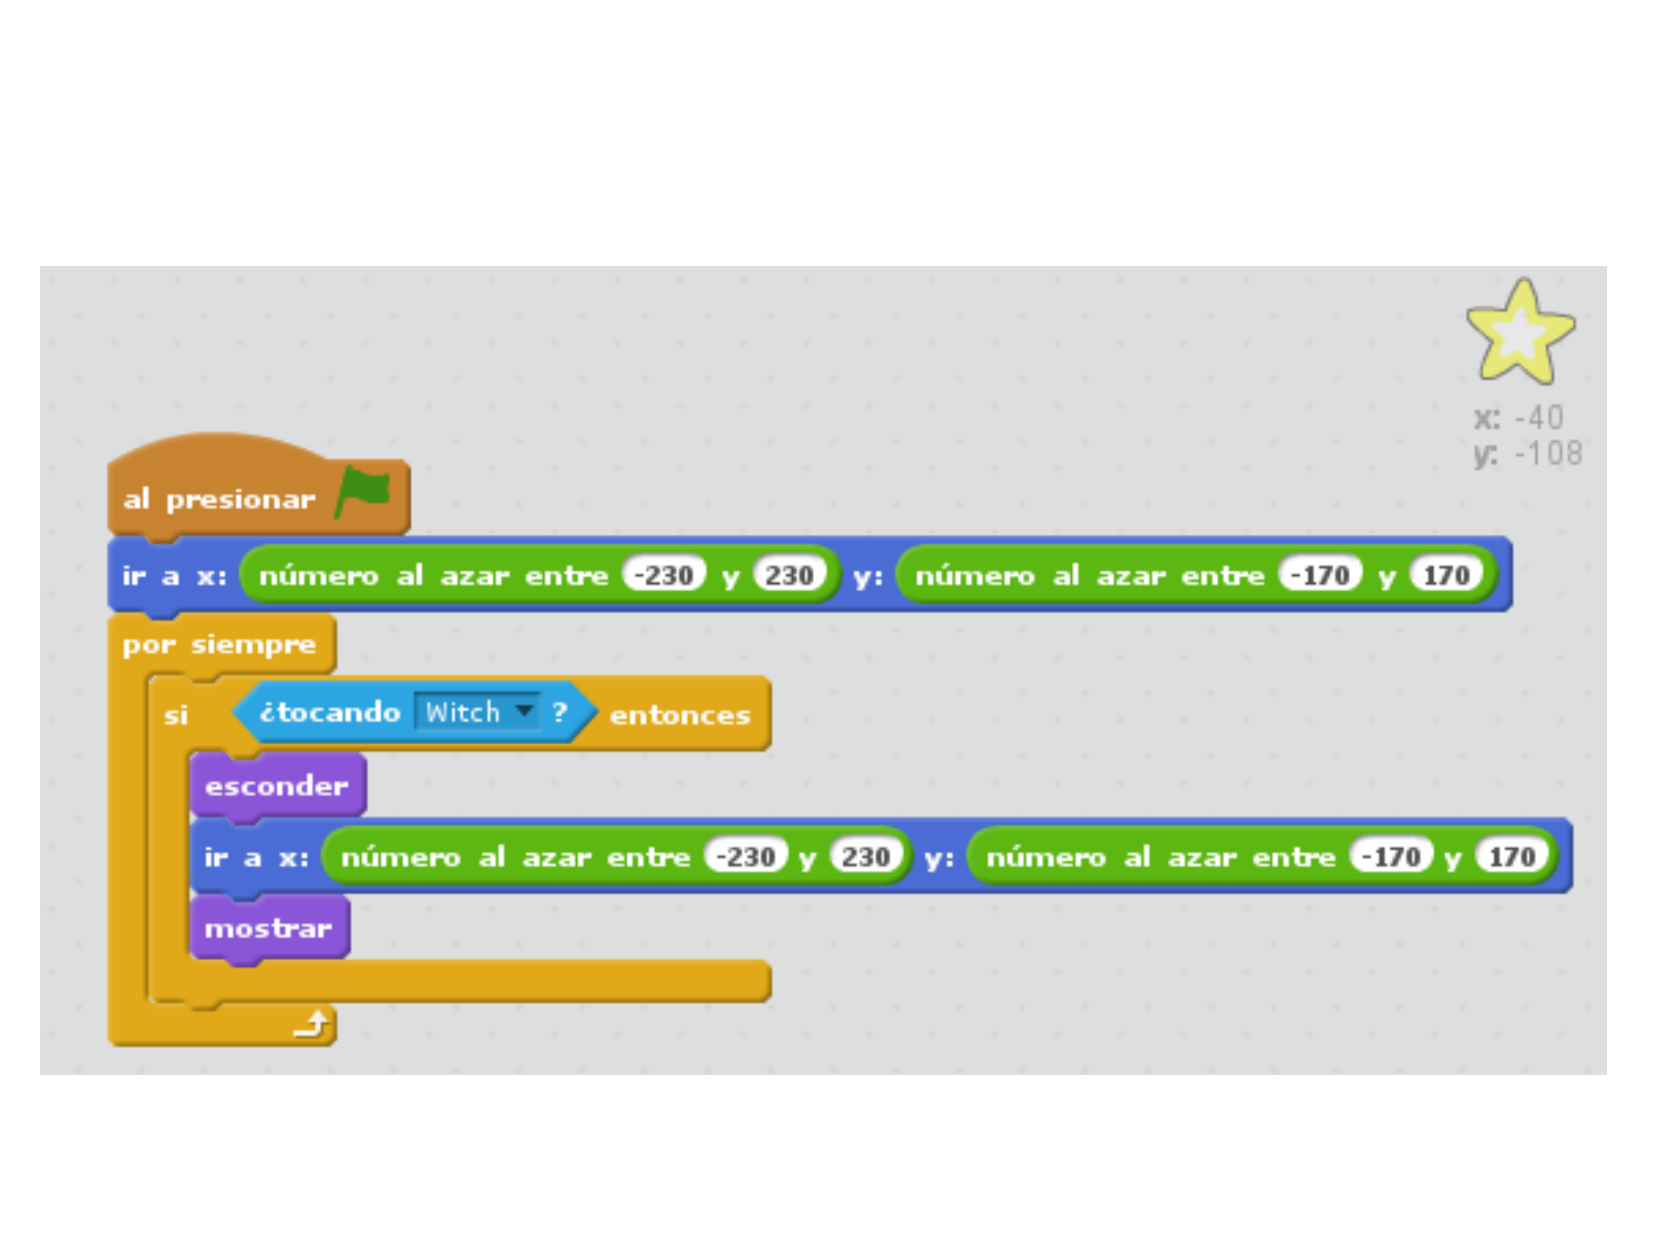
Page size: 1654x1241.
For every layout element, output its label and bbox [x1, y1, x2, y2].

picture [40, 266, 1607, 1075]
